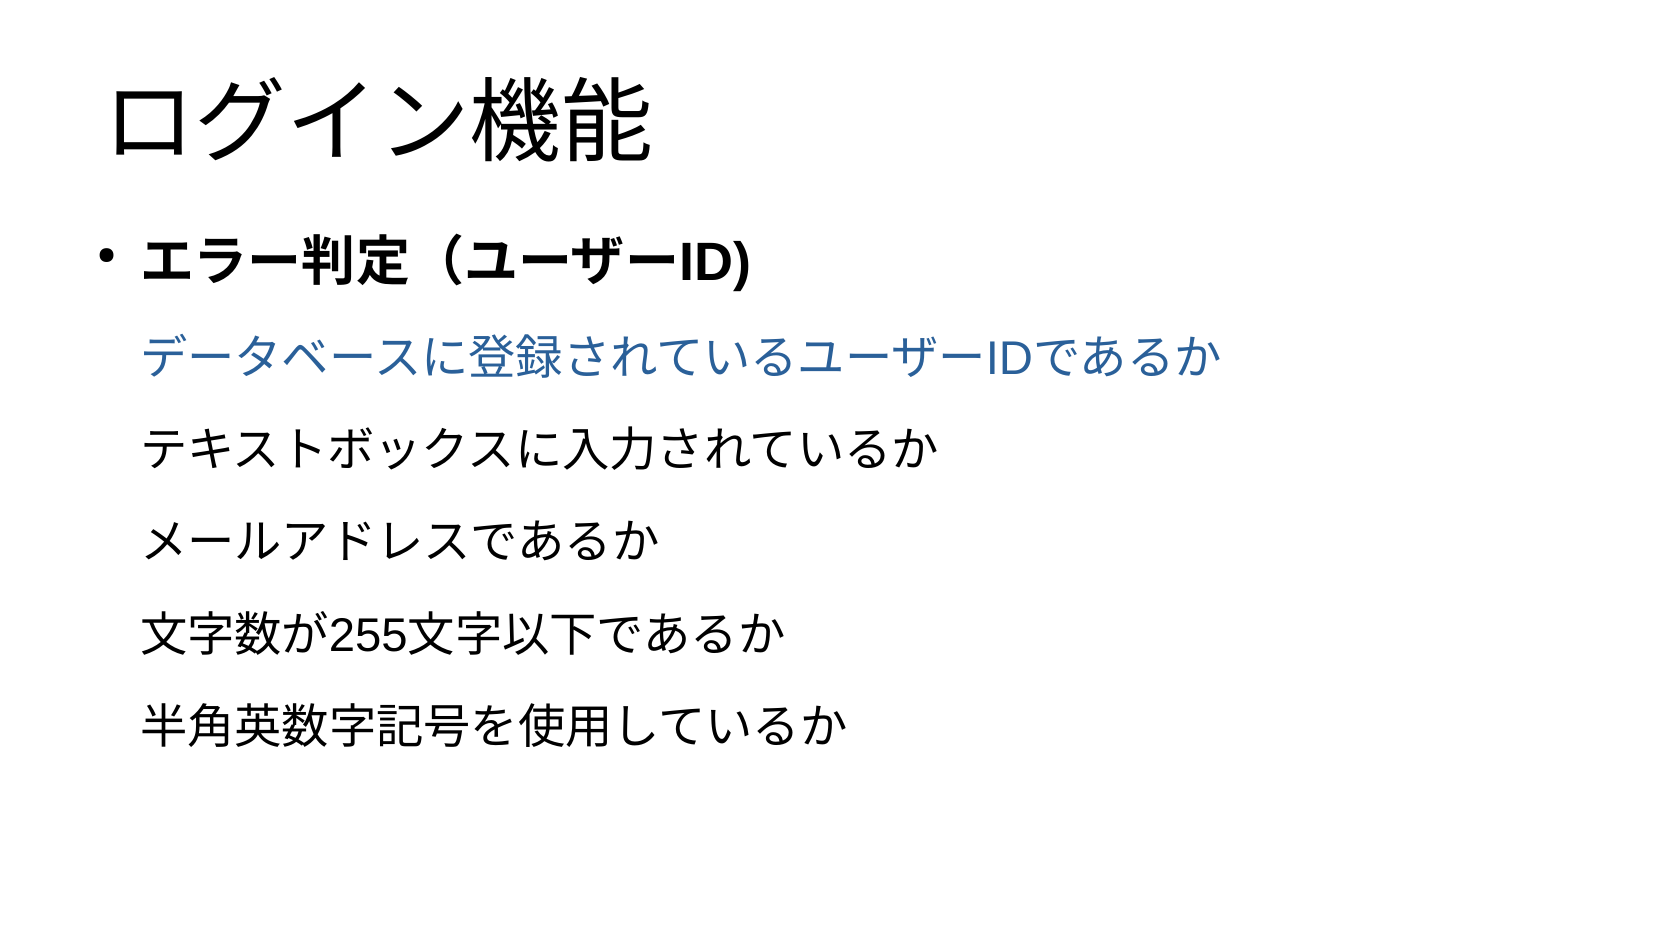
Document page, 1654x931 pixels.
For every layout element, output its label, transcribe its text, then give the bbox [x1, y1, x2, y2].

list エラー判定（ユーザーID) データベースに登録されているユーザーIDであるか テキストボックスに入力されているか メールアドレスであるか 文字数が255文字以下であるか 半角英数字記号を使用しているか [82, 217, 1571, 758]
title ログイン機能 [82, 37, 1571, 193]
